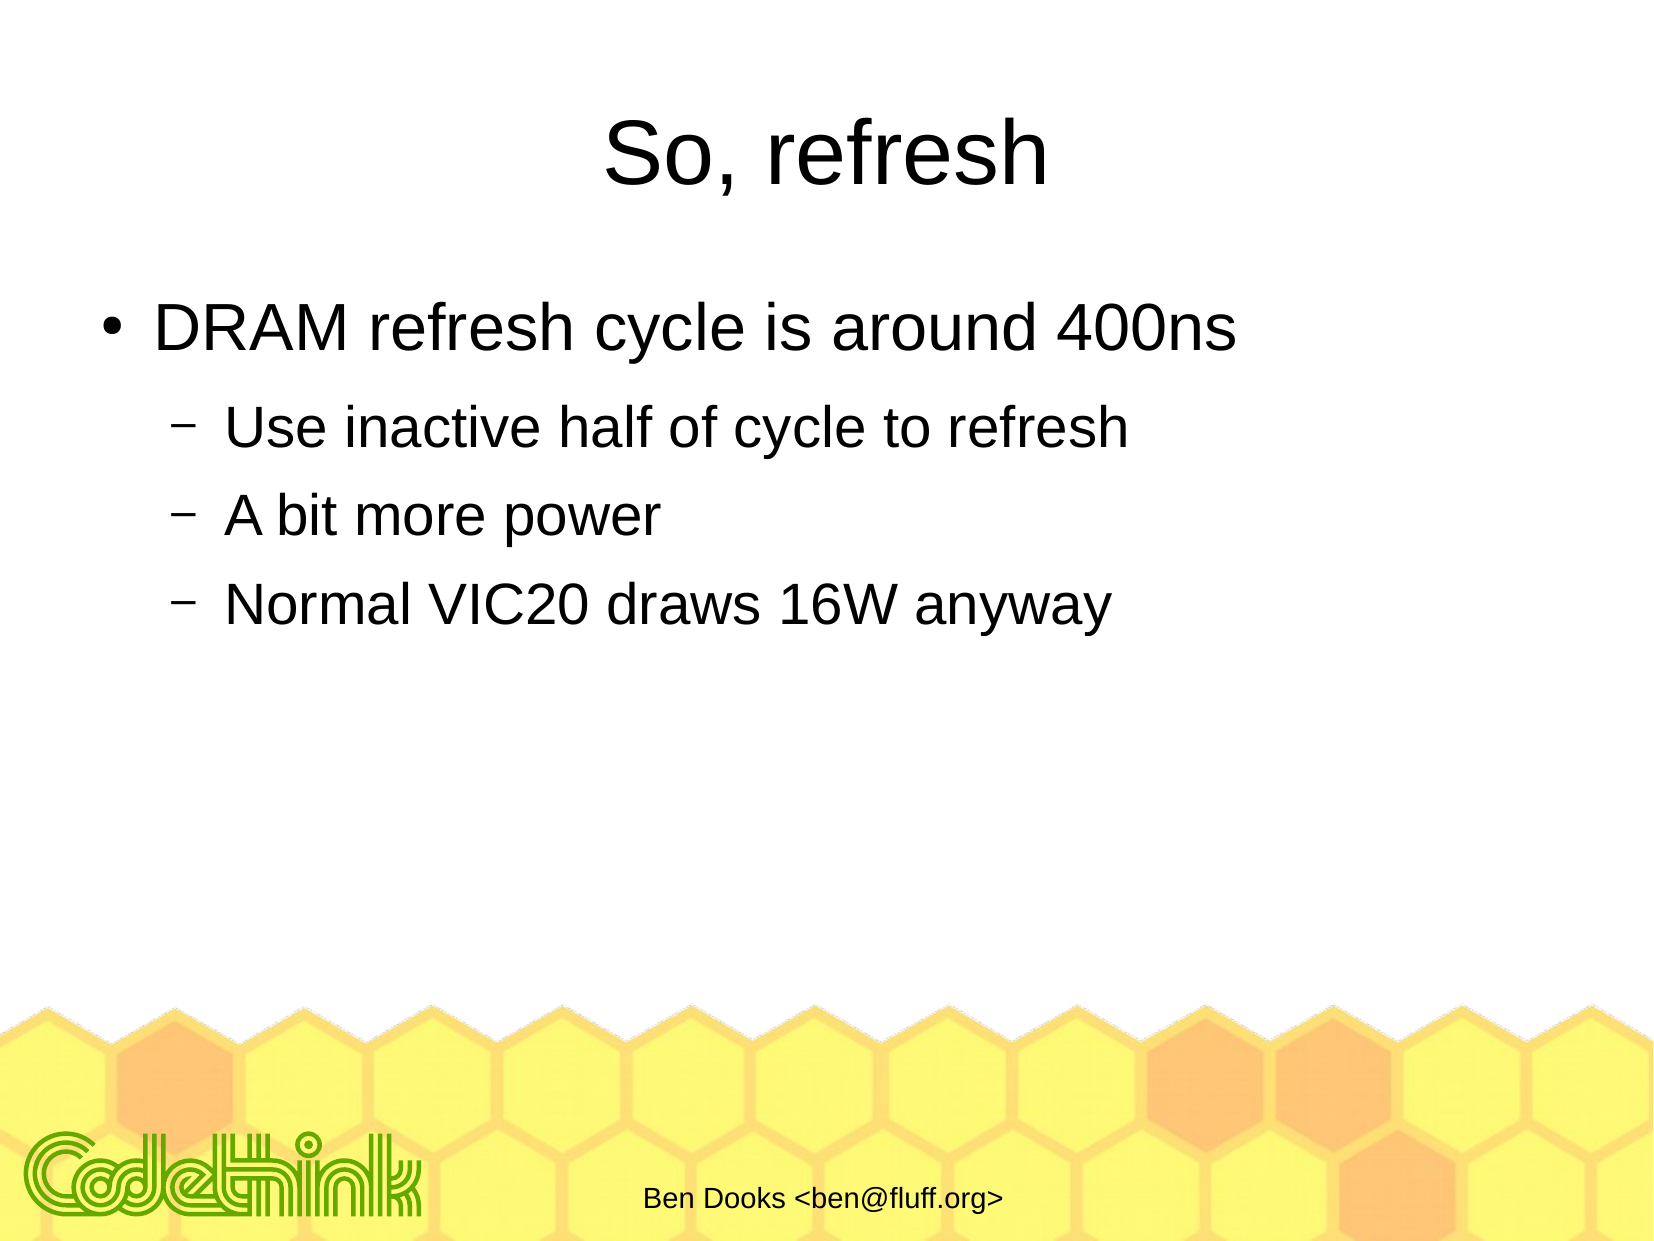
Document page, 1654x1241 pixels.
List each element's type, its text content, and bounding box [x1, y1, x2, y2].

picture [0, 1001, 1654, 1241]
list DRAM refresh cycle is around 400ns Use inactive half of cycle to refresh A bit more power Normal VIC20 draws 16W anyway [82, 290, 1571, 1010]
title So, refresh [82, 49, 1571, 257]
